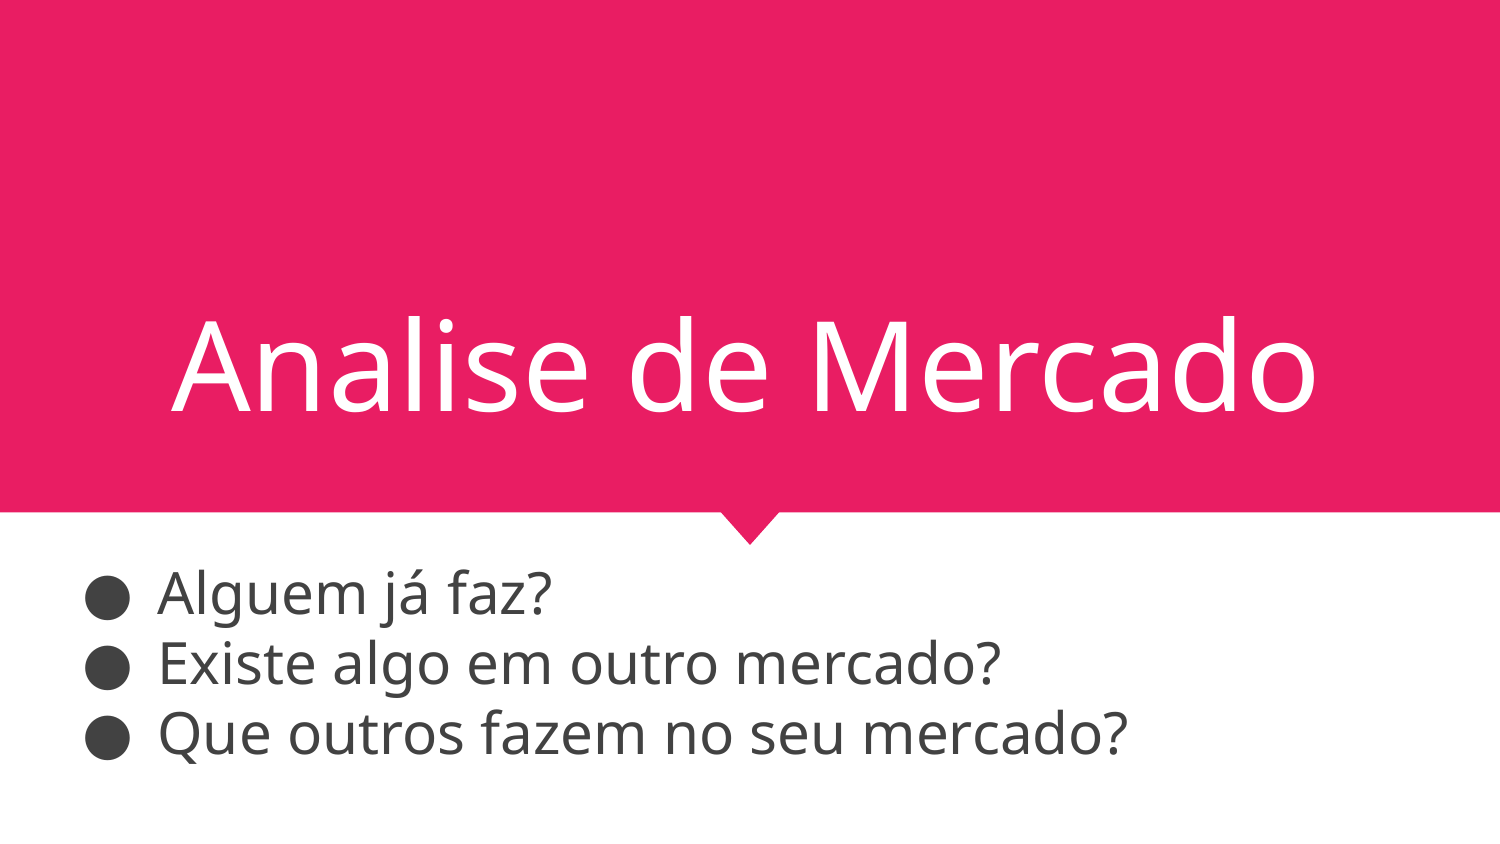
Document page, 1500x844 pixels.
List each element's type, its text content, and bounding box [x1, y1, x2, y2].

title Analise de Mercado [67, 105, 1427, 452]
subtitle Alguem já faz? Existe algo em outro mercado? Que outros fazem no seu mercado? [67, 557, 1427, 765]
